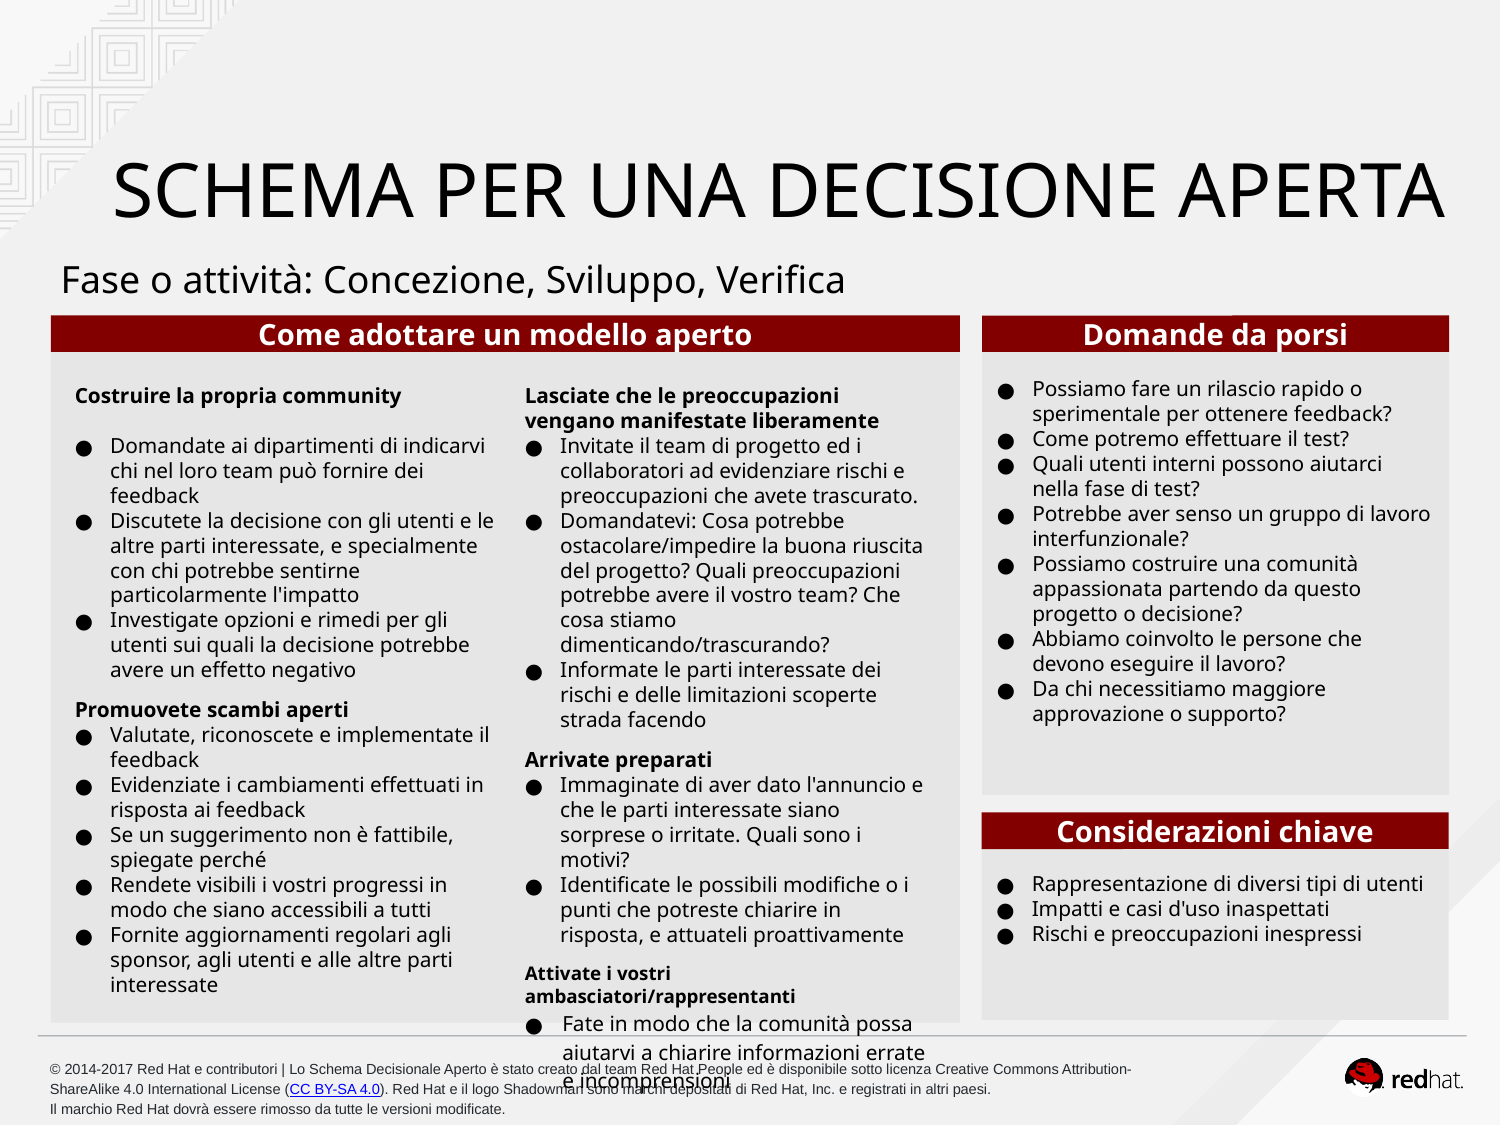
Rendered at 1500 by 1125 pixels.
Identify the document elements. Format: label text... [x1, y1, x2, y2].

text_box SCHEMA PER UNA DECISIONE APERTA [112, 0, 1450, 233]
text_box Possiamo fare un rilascio rapido o sperimentale per ottenere feedback? Come potremo effettuare il test? Quali utenti interni possono aiutarci nella fase di test? Potrebbe aver senso un gruppo di lavoro interfunzionale? Possiamo costruire una comunità appassionata partendo da questo progetto o decisione? Abbiamo coinvolto le persone che devono eseguire il lavoro? Da chi necessitiamo maggiore approvazione o supporto? [982, 352, 1450, 795]
text_box [50, 352, 960, 1023]
text_box Domande da porsi [982, 315, 1450, 352]
text_box Costruire la propria community Domandate ai dipartimenti di indicarvi chi nel loro team può fornire dei feedback Discutete la decisione con gli utenti e le altre parti interessate, e specialmente con chi potrebbe sentirne particolarmente l'impatto Investigate opzioni e rimedi per gli utenti sui quali la decisione potrebbe avere un effetto negativo Promuovete scambi aperti Valutate, riconoscete e implementate il feedback Evidenziate i cambiamenti effettuati in risposta ai feedback Se un suggerimento non è fattibile, spiegate perché Rendete visibili i vostri progressi in modo che siano accessibili a tutti Fornite aggiornamenti regolari agli sponsor, agli utenti e alle altre parti interessate [59, 374, 509, 1000]
text_box Come adottare un modello aperto [50, 315, 960, 352]
text_box Fase o attività: Concezione, Sviluppo, Verifica [45, 249, 1095, 312]
text_box Lasciate che le preoccupazioni vengano manifestate liberamente Invitate il team di progetto ed i collaboratori ad evidenziare rischi e preoccupazioni che avete trascurato. Domandatevi: Cosa potrebbe ostacolare/impedire la buona riuscita del progetto? Quali preoccupazioni potrebbe avere il vostro team? Che cosa stiamo dimenticando/trascurando? Informate le parti interessate dei rischi e delle limitazioni scoperte strada facendo Arrivate preparati Immaginate di aver dato l'annuncio e che le parti interessate siano sorprese o irritate. Quali sono i motivi? Identificate le possibili modifiche o i punti che potreste chiarire in risposta, e attuateli proattivamente Attivate i vostri ambasciatori/rappresentanti Fate in modo che la comunità possa aiutarvi a chiarire informazioni errate e incomprensioni [509, 374, 945, 1014]
text_box Considerazioni chiave [981, 812, 1449, 850]
picture [0, 0, 1500, 1125]
text_box Rappresentazione di diversi tipi di utenti Impatti e casi d'uso inaspettati Rischi e preoccupazioni inespressi [981, 849, 1449, 1020]
